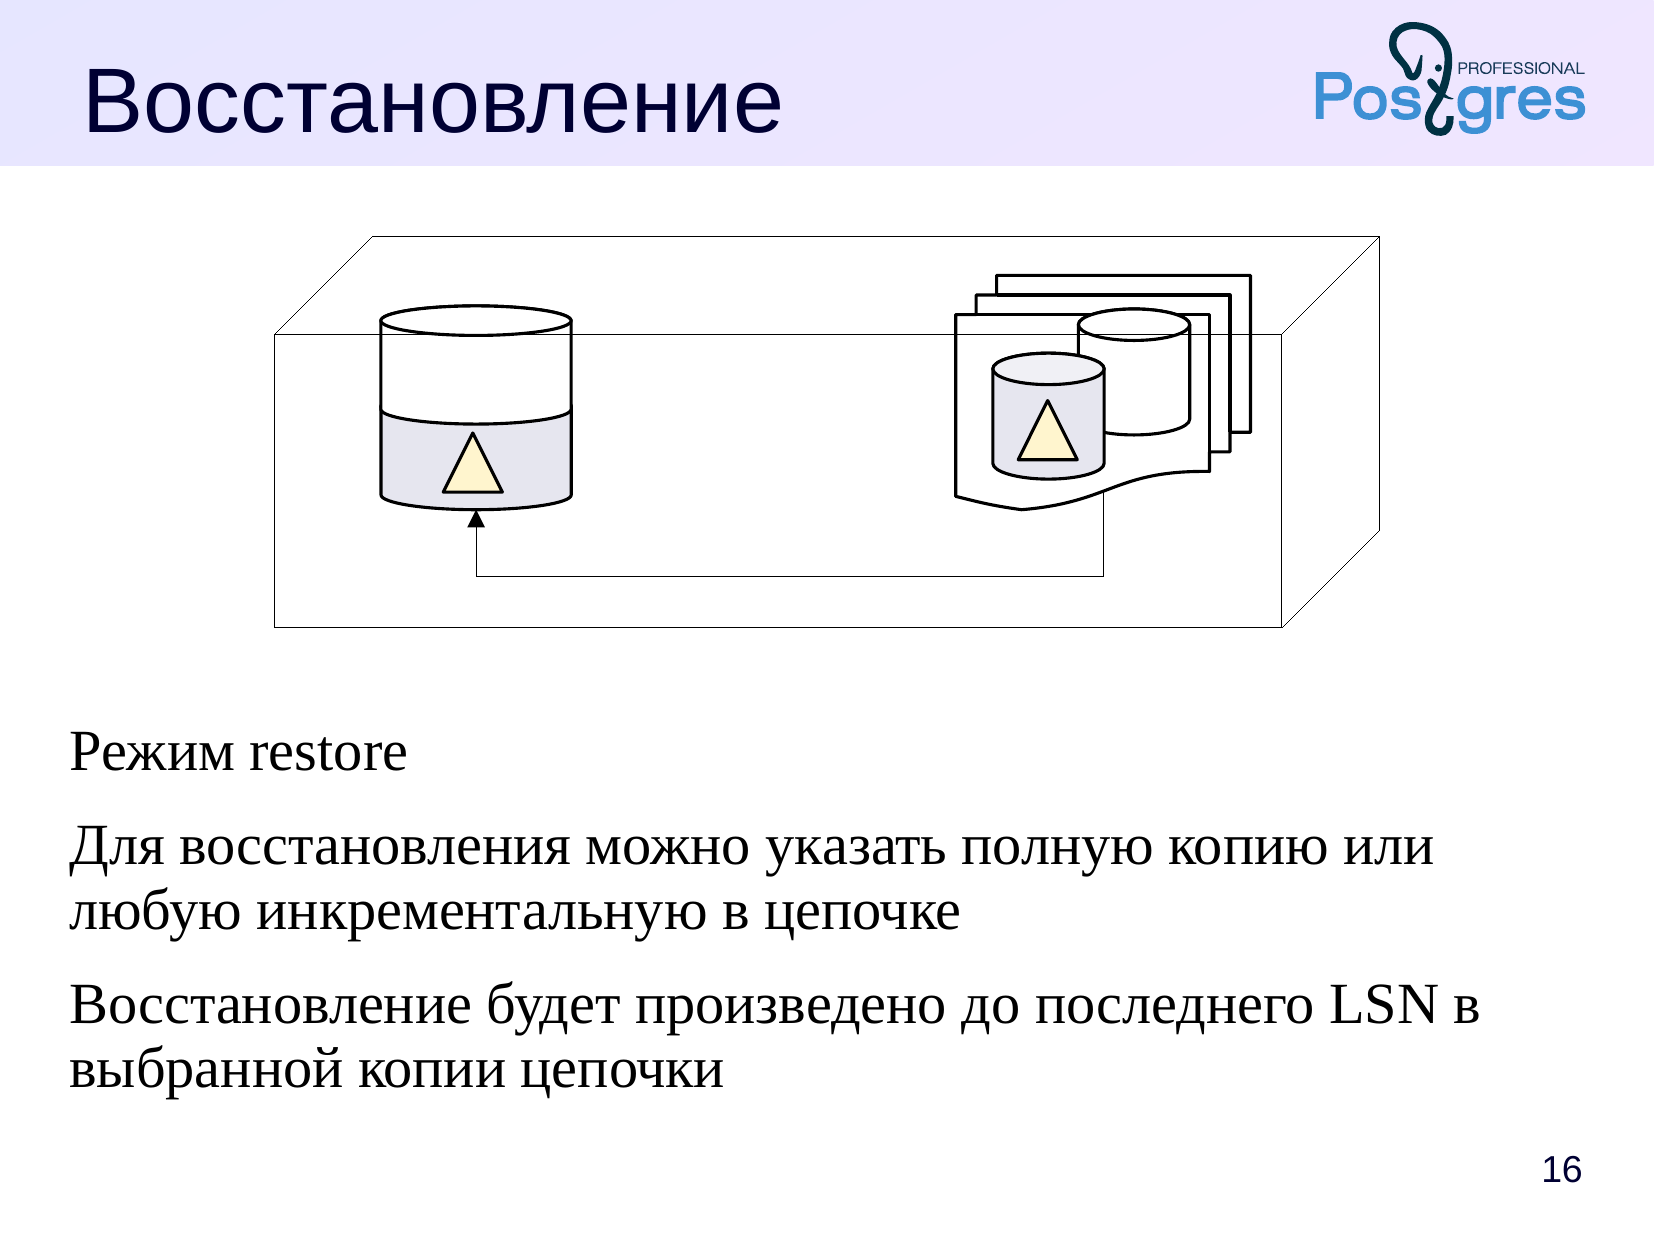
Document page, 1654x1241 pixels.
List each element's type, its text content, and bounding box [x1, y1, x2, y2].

list Режим restore Для восстановления можно указать полную копию или любую инкрементальную в цепочке Восстановление будет произведено до последнего LSN в выбранной копии цепочки [69, 718, 1582, 1125]
text_box [274, 236, 1380, 628]
title Восстановление [82, 49, 1252, 153]
